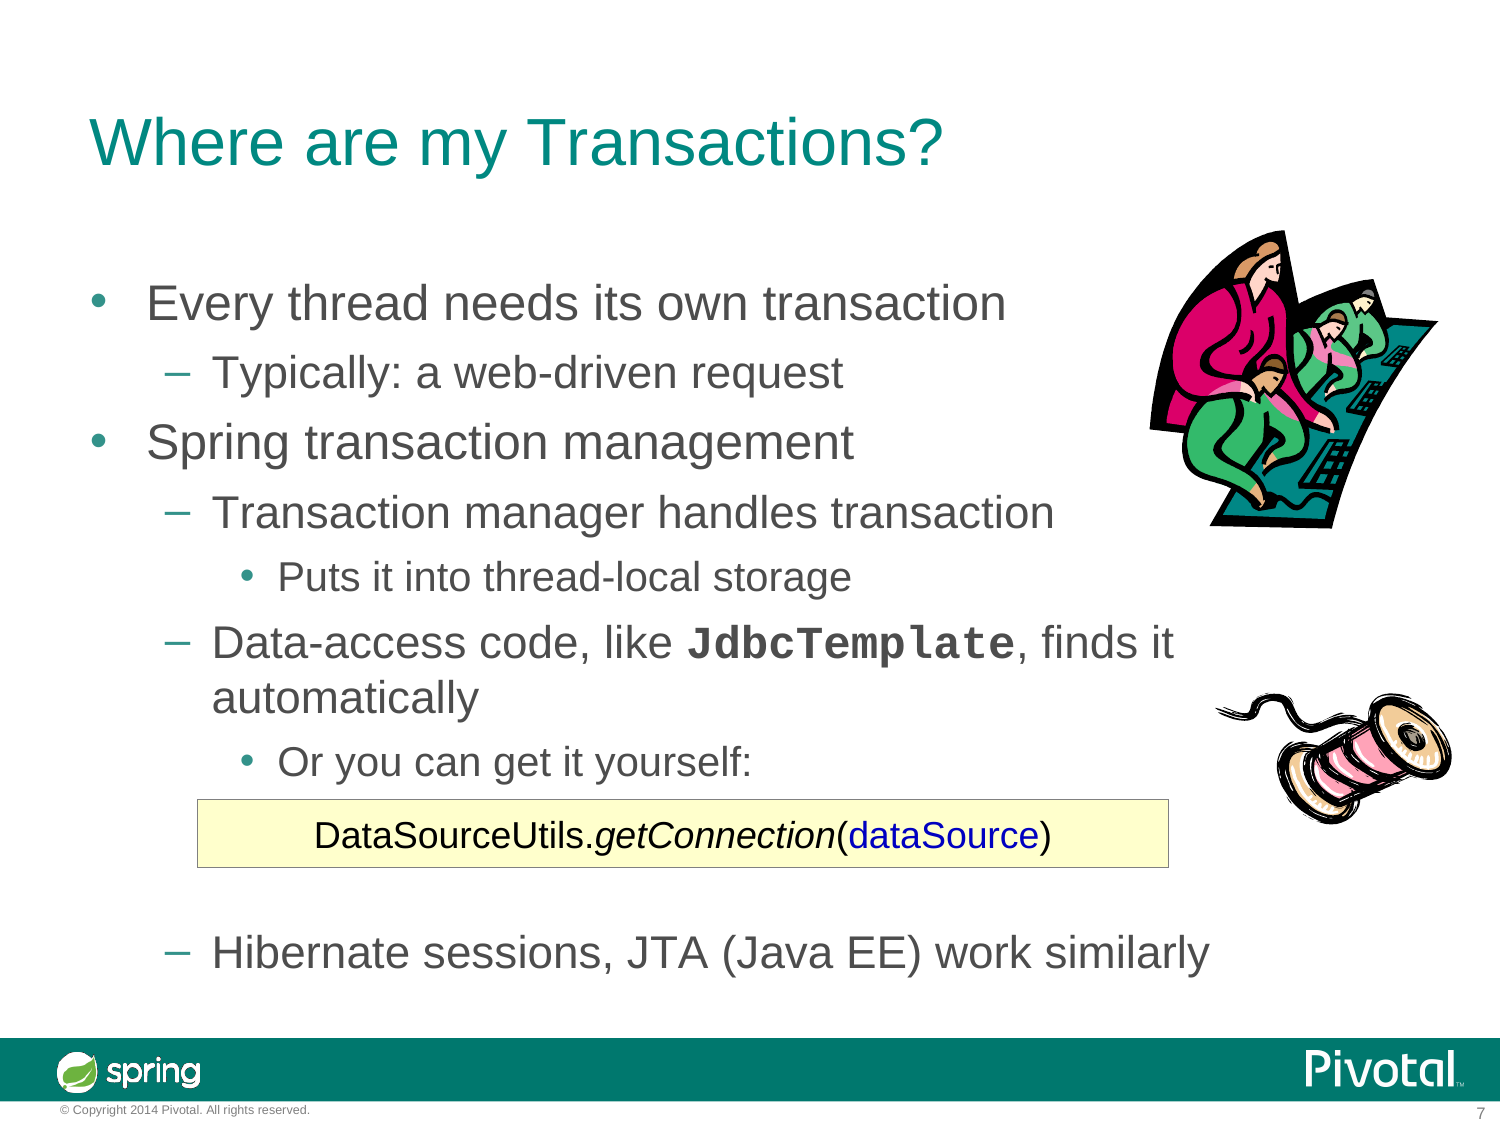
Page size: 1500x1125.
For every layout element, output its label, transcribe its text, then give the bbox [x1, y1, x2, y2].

picture [32, 1041, 210, 1103]
text_box DataSourceUtils.getConnection(dataSource) [197, 799, 1169, 868]
title Where are my Transactions? [75, 45, 1426, 233]
list Every thread needs its own transaction Typically: a web-driven request Spring transaction management Transaction manager handles transaction Puts it into thread-local storage Data-access code, like JdbcTemplate, finds it automatically Or you can get it yourself: Hibernate sessions, JTA (Java EE) work similarly [75, 262, 1426, 1005]
picture [1149, 226, 1441, 531]
picture [1215, 690, 1454, 827]
picture [1306, 1050, 1464, 1087]
